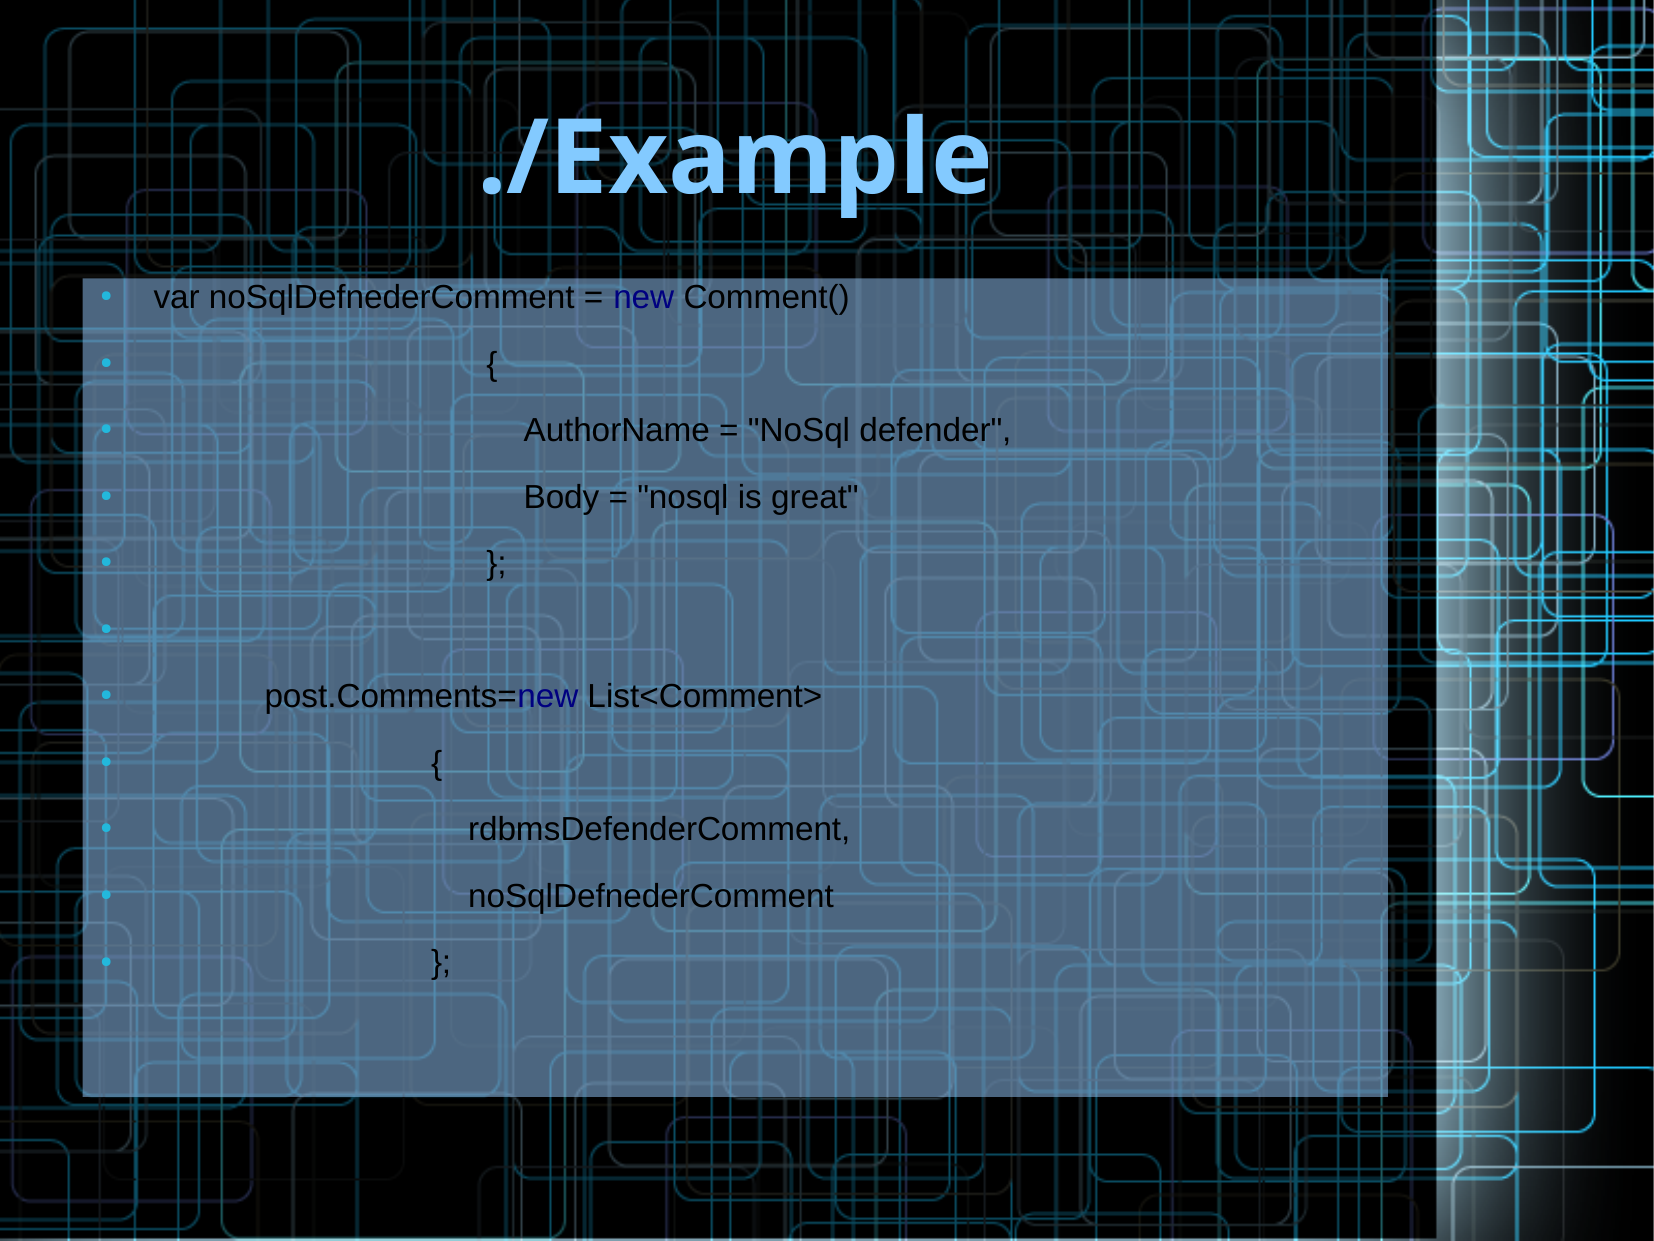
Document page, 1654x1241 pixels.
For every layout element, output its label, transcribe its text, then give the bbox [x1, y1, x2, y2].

list var noSqlDefnederComment = new Comment() { AuthorName = "NoSql defender", Body = "nosql is great" }; post.Comments=new List<Comment> { rdbmsDefenderComment, noSqlDefnederComment }; [82, 278, 1388, 1097]
picture [0, 0, 1654, 1241]
title ./Example [82, 49, 1388, 257]
